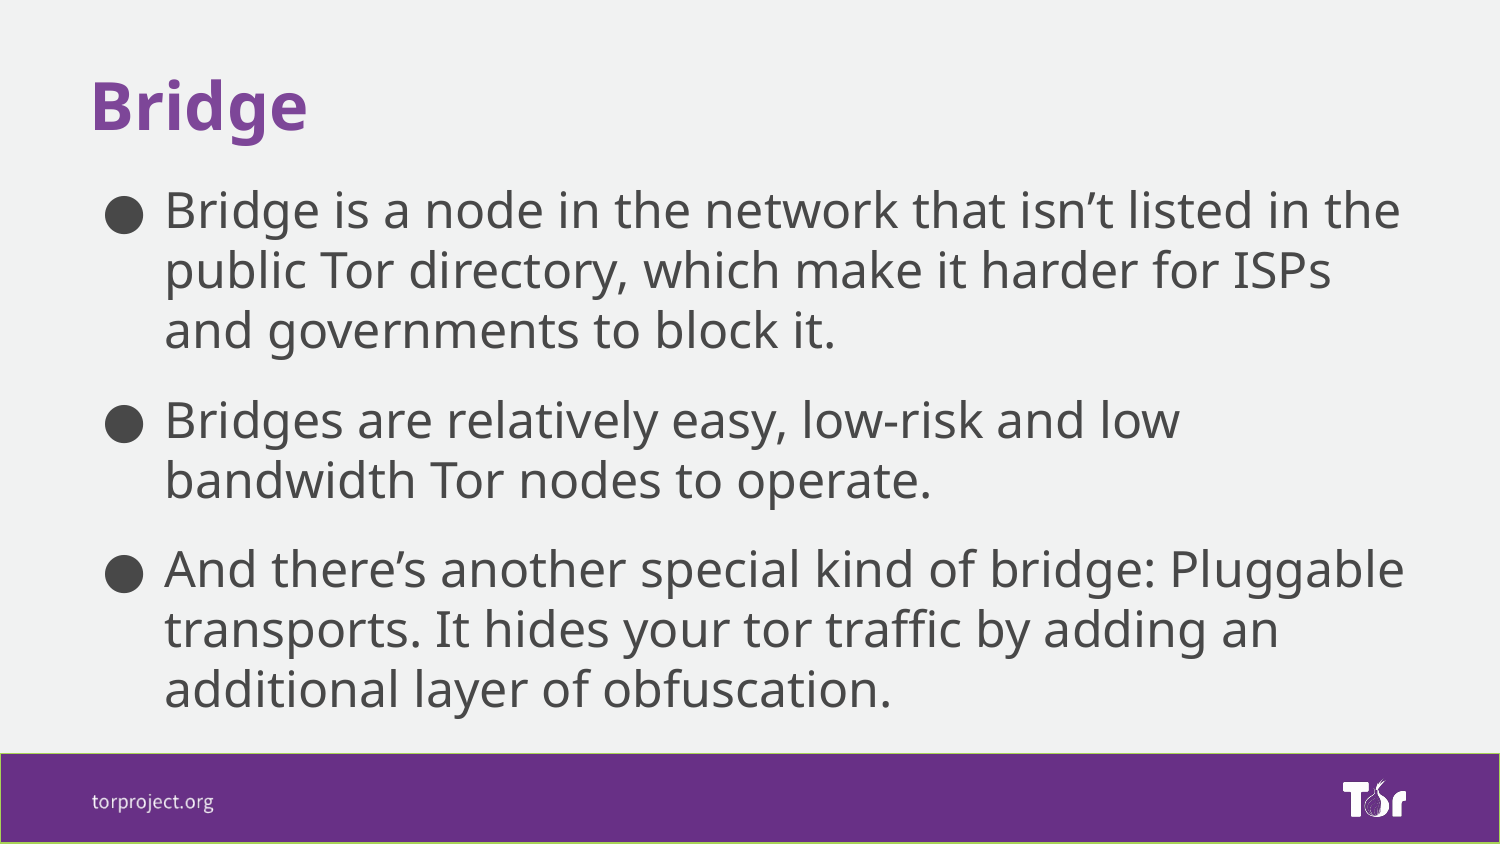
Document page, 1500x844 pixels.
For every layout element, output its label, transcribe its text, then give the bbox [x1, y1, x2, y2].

text_box Bridge [75, 33, 1425, 171]
text_box Bridge is a node in the network that isn’t listed in the public Tor directory, which make it harder for ISPs and governments to block it. Bridges are relatively easy, low-risk and low bandwidth Tor nodes to operate. And there’s another special kind of bridge: Pluggable transports. It hides your tor traffic by adding an additional layer of obfuscation. [75, 171, 1425, 728]
picture [75, 780, 604, 821]
picture [1343, 778, 1406, 817]
